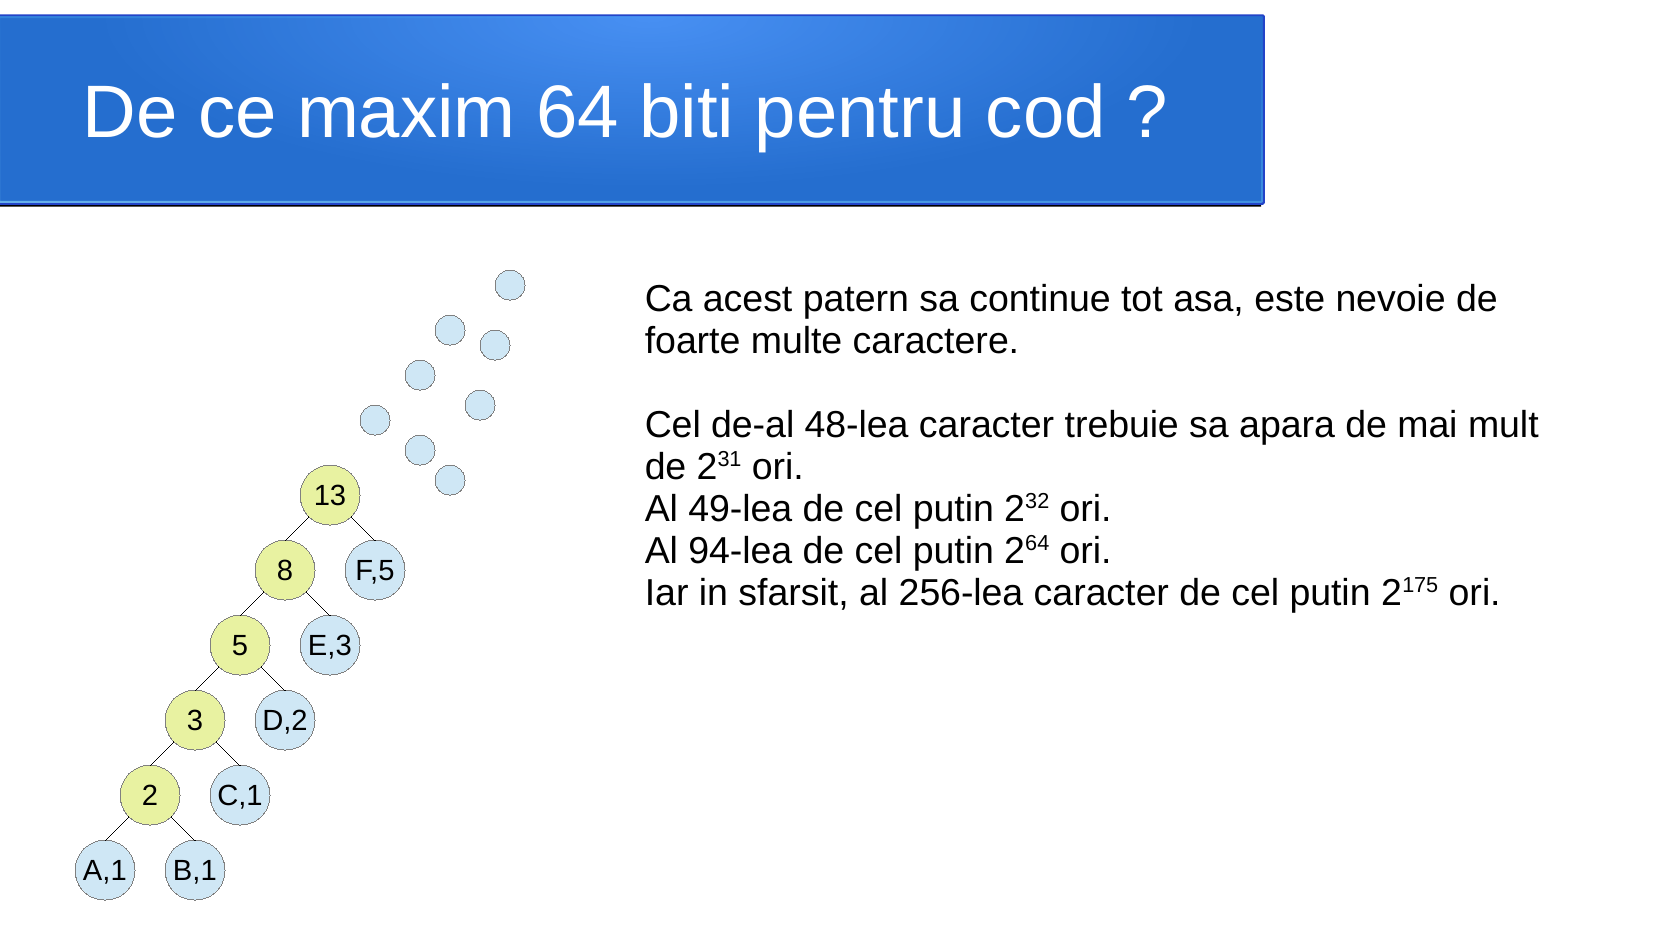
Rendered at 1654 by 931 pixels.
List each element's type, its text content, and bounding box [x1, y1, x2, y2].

text_box B,1 [165, 840, 226, 901]
text_box [435, 465, 466, 496]
text_box 5 [210, 615, 271, 676]
title De ce maxim 64 biti pentru cod ? [82, 35, 1235, 189]
text_box [405, 435, 436, 466]
text_box [435, 315, 466, 346]
text_box 3 [165, 690, 226, 751]
text_box E,3 [300, 615, 361, 676]
text_box Ca acest patern sa continue tot asa, este nevoie de foarte multe caractere. Cel de-al 48-lea caracter trebuie sa apara de mai mult de 231 ori. Al 49-lea de cel putin 232 ori. Al 94-lea de cel putin 264 ori. Iar in sfarsit, al 256-lea caracter de cel putin 2175 ori. [630, 270, 1576, 621]
text_box A,1 [75, 840, 136, 901]
text_box [480, 330, 511, 361]
text_box C,1 [210, 765, 271, 826]
text_box 2 [120, 765, 181, 826]
text_box 8 [255, 540, 316, 601]
text_box 13 [300, 465, 361, 526]
text_box [405, 360, 436, 391]
text_box F,5 [345, 540, 406, 601]
text_box [495, 270, 526, 301]
text_box [360, 405, 391, 436]
text_box [465, 390, 496, 421]
text_box D,2 [255, 690, 316, 751]
